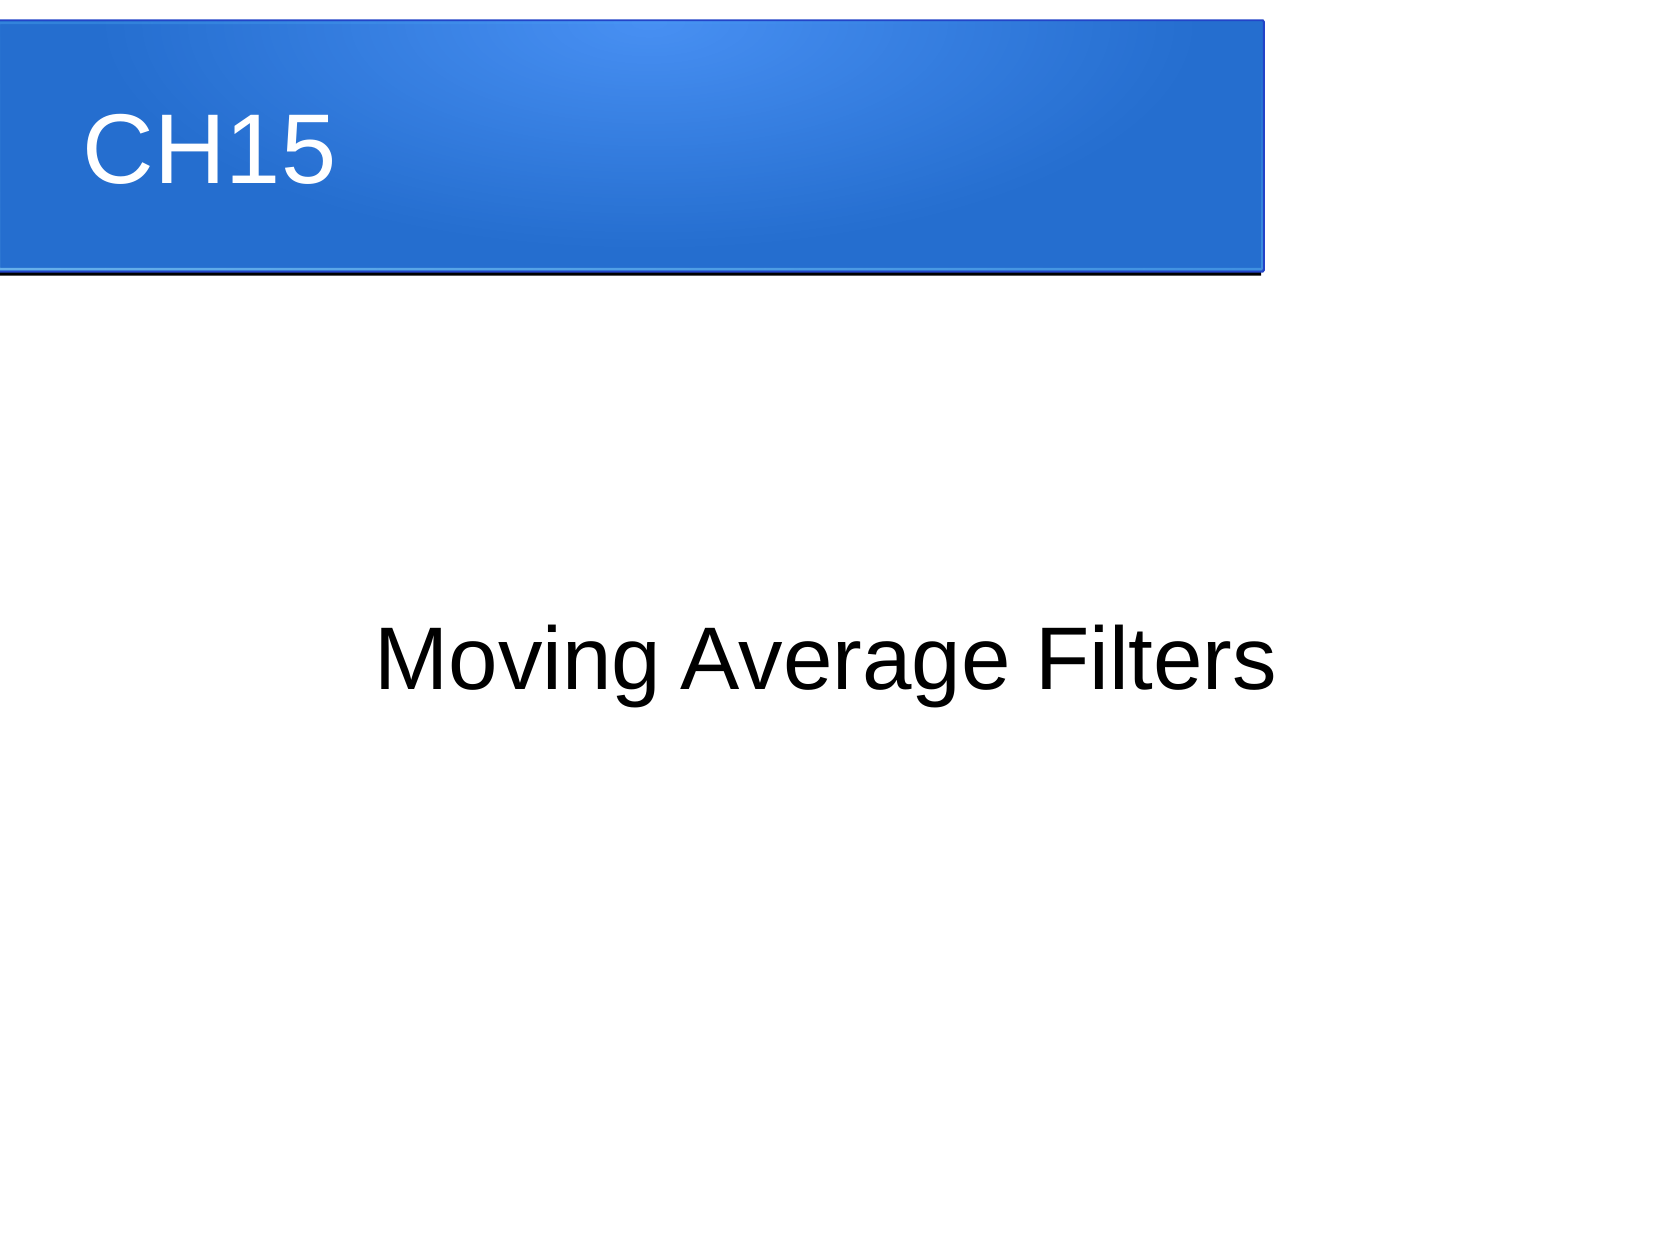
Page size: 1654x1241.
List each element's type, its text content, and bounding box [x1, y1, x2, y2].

title CH15 [82, 47, 1235, 252]
subtitle Moving Average Filters [82, 299, 1571, 1019]
